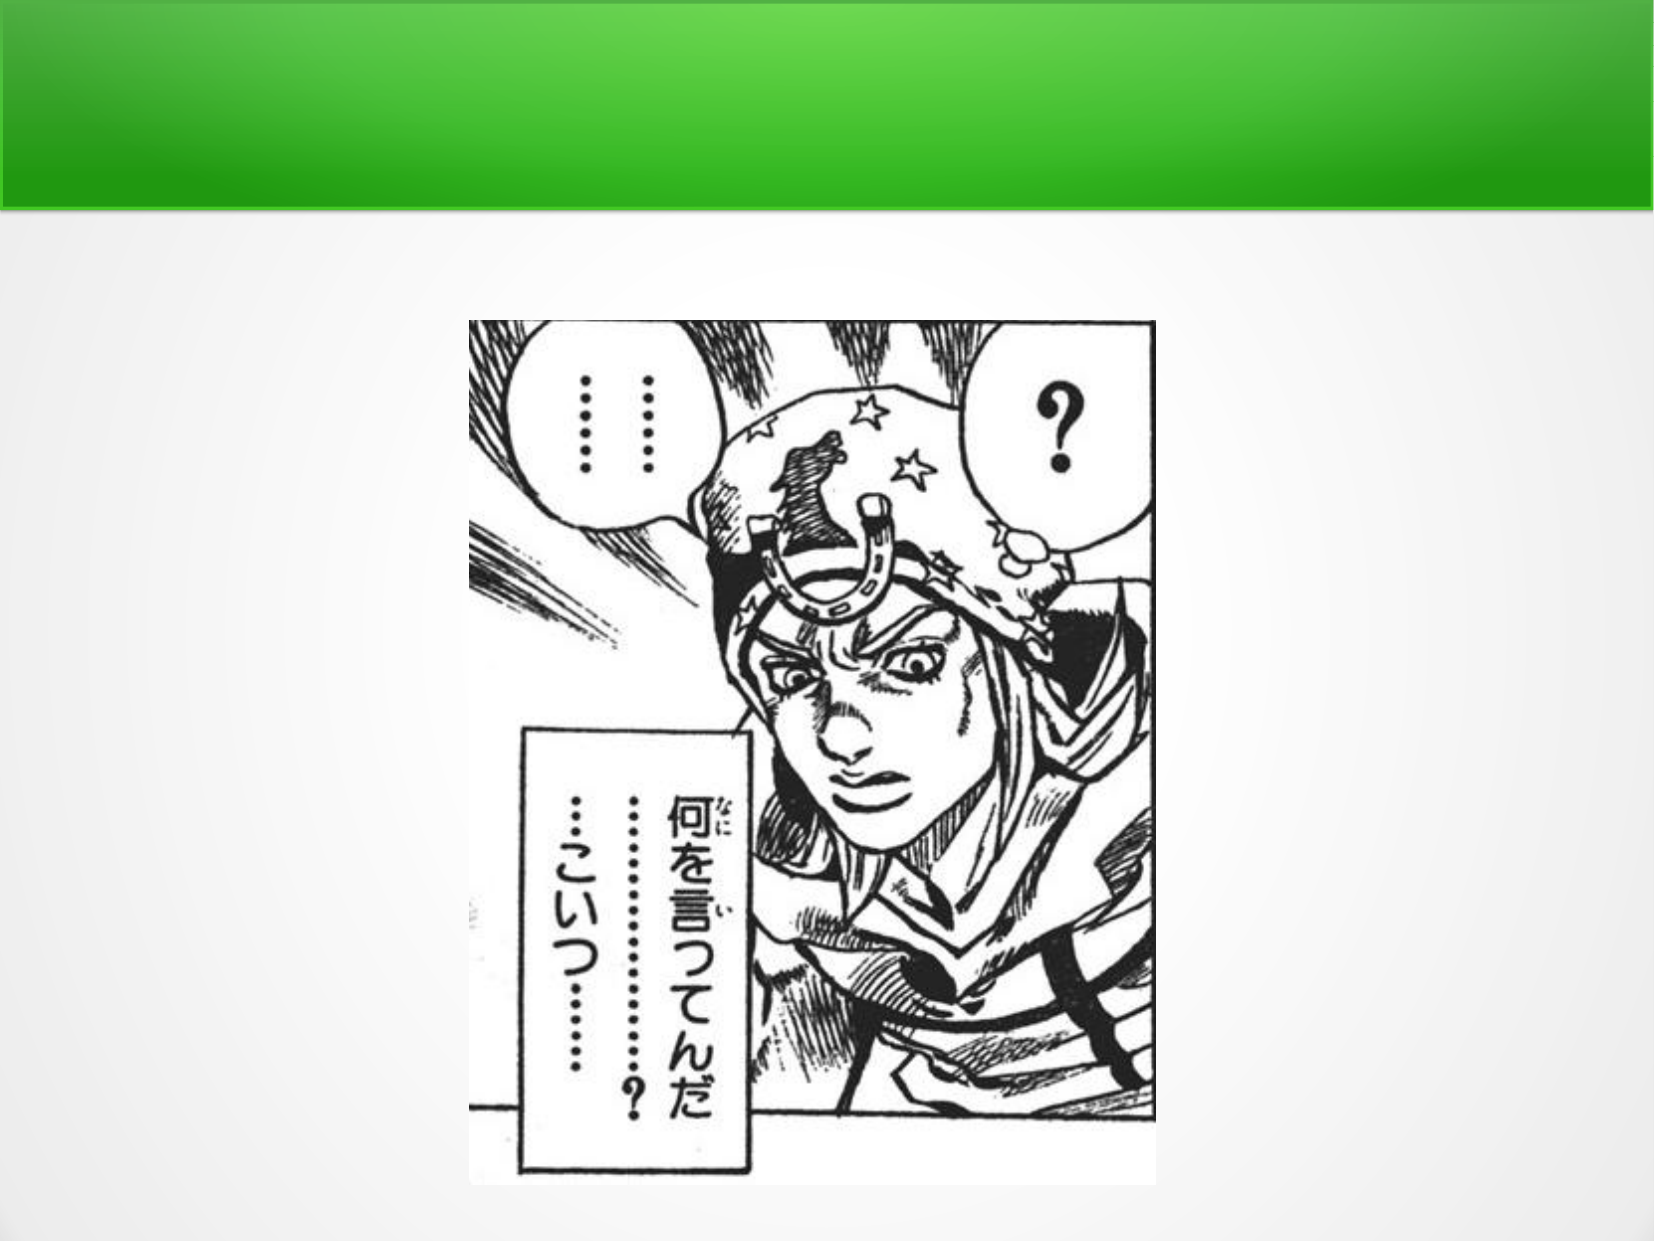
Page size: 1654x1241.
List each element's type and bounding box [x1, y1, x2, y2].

picture [469, 320, 1156, 1186]
